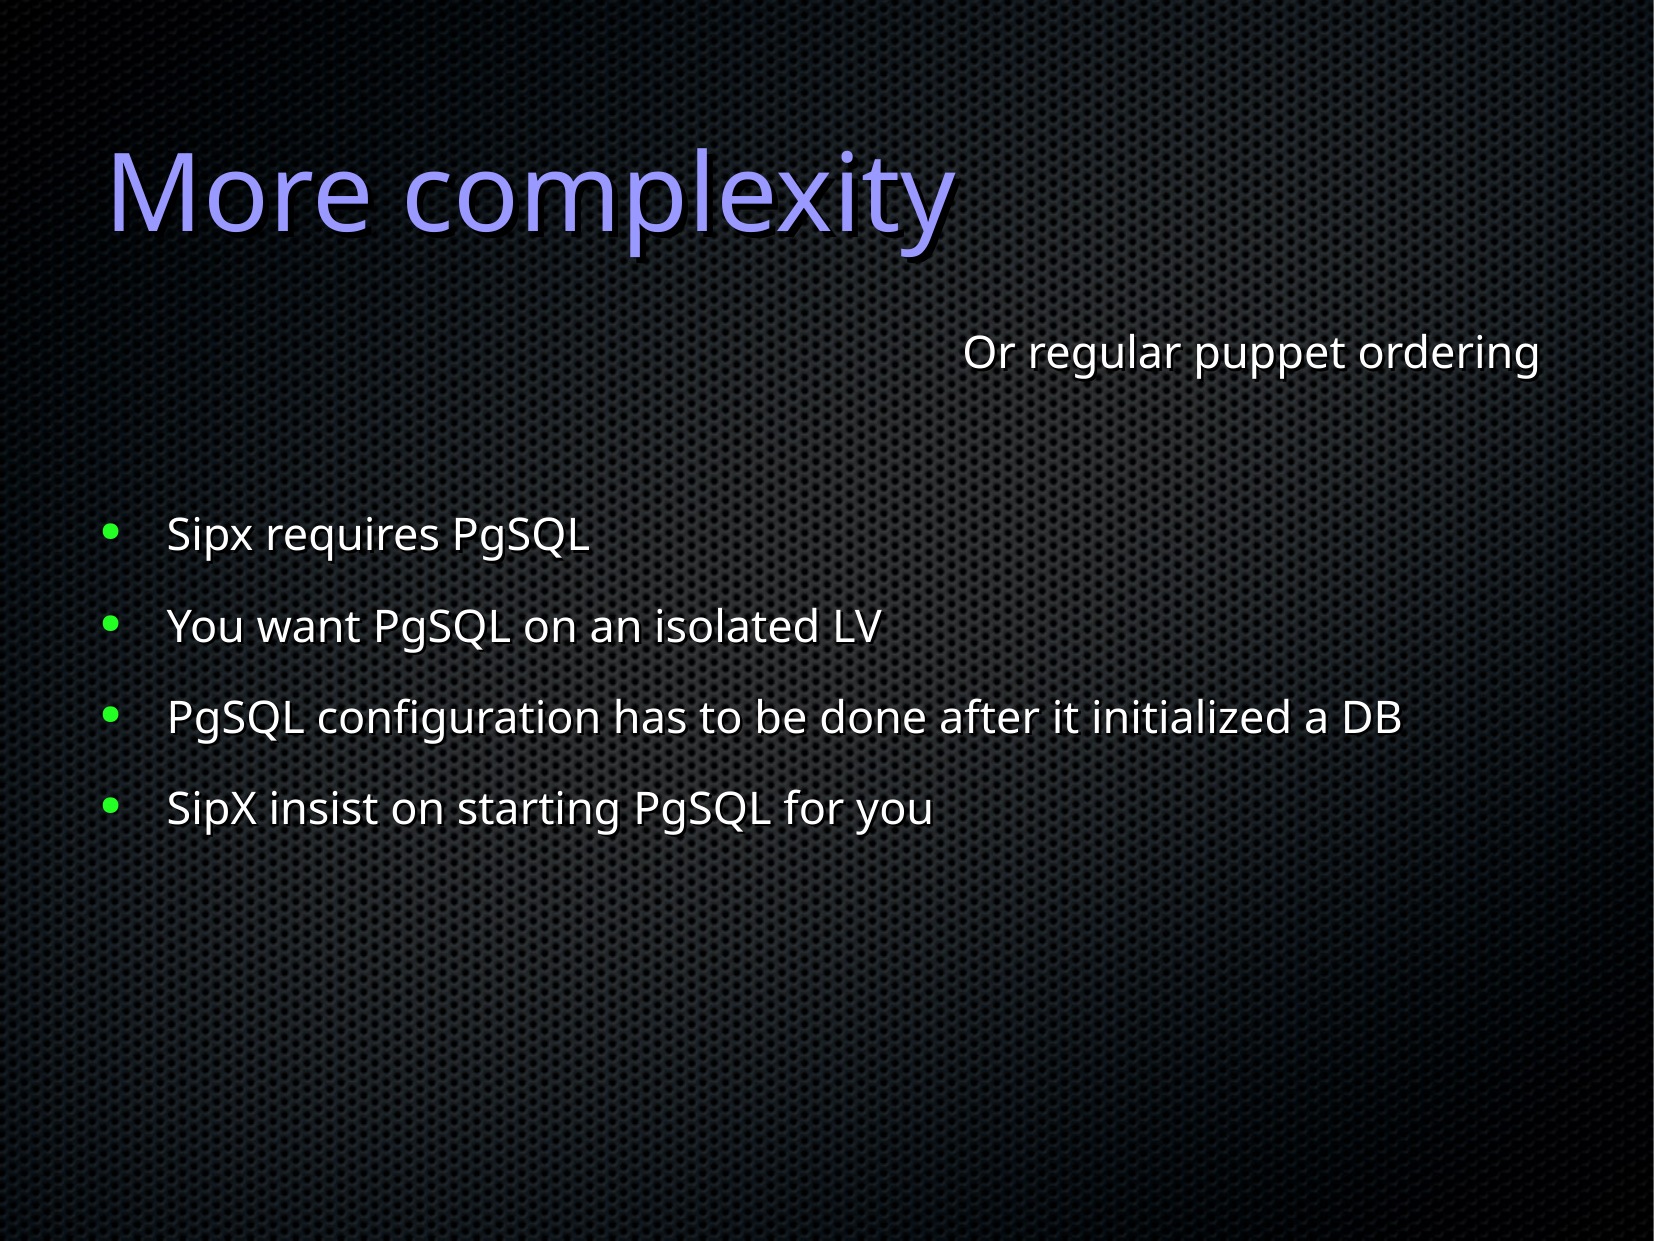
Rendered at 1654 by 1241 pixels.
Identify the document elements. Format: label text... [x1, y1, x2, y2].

picture [0, 0, 1654, 1241]
title More complexity [104, 33, 1559, 344]
list Or regular puppet ordering Sipx requires PgSQL You want PgSQL on an isolated LV PgSQL configuration has to be done after it initialized a DB SipX insist on starting PgSQL for you [100, 320, 1554, 1191]
